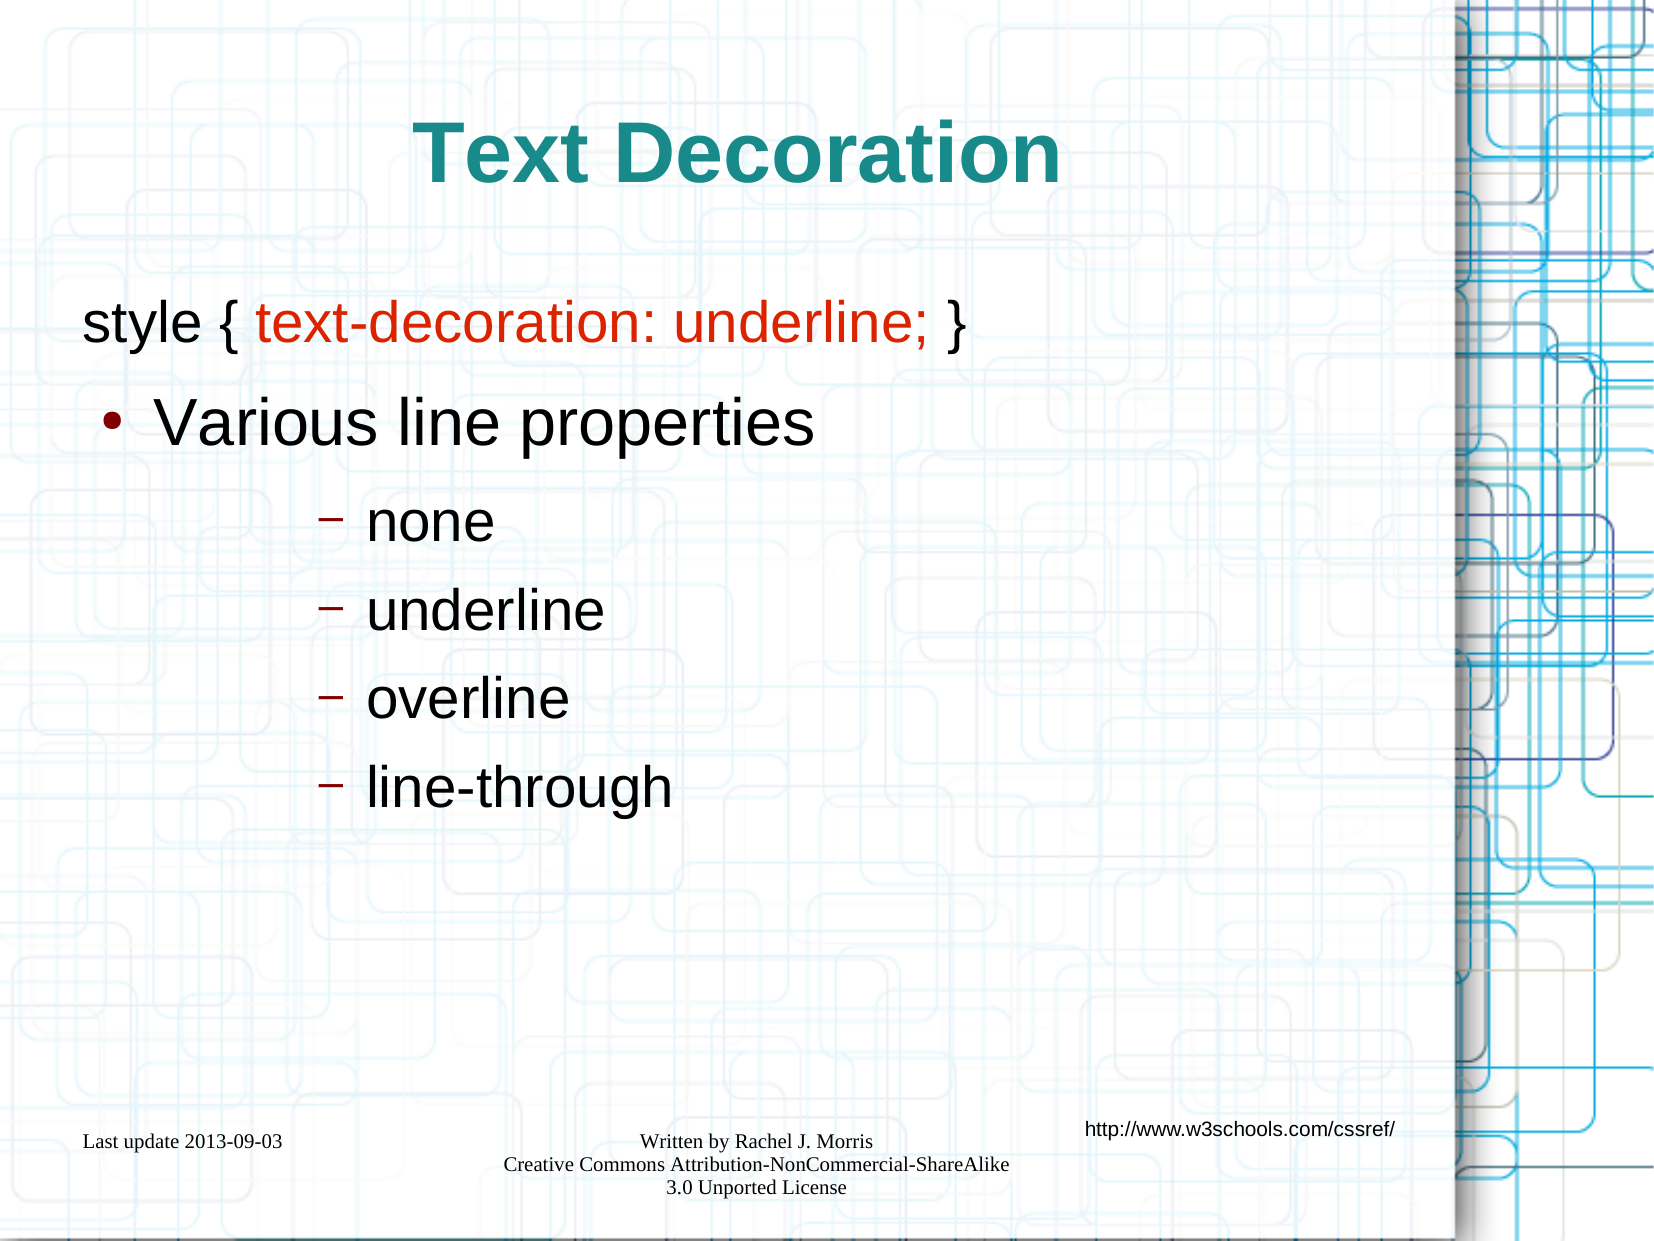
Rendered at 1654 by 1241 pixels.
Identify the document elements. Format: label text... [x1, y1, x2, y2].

list style { text-decoration: underline; } Various line properties none underline overline line-through [82, 290, 1418, 1010]
text_box http://www.w3schools.com/cssref/ [1050, 1110, 1411, 1149]
picture [0, 0, 1654, 1241]
title Text Decoration [59, 49, 1418, 257]
